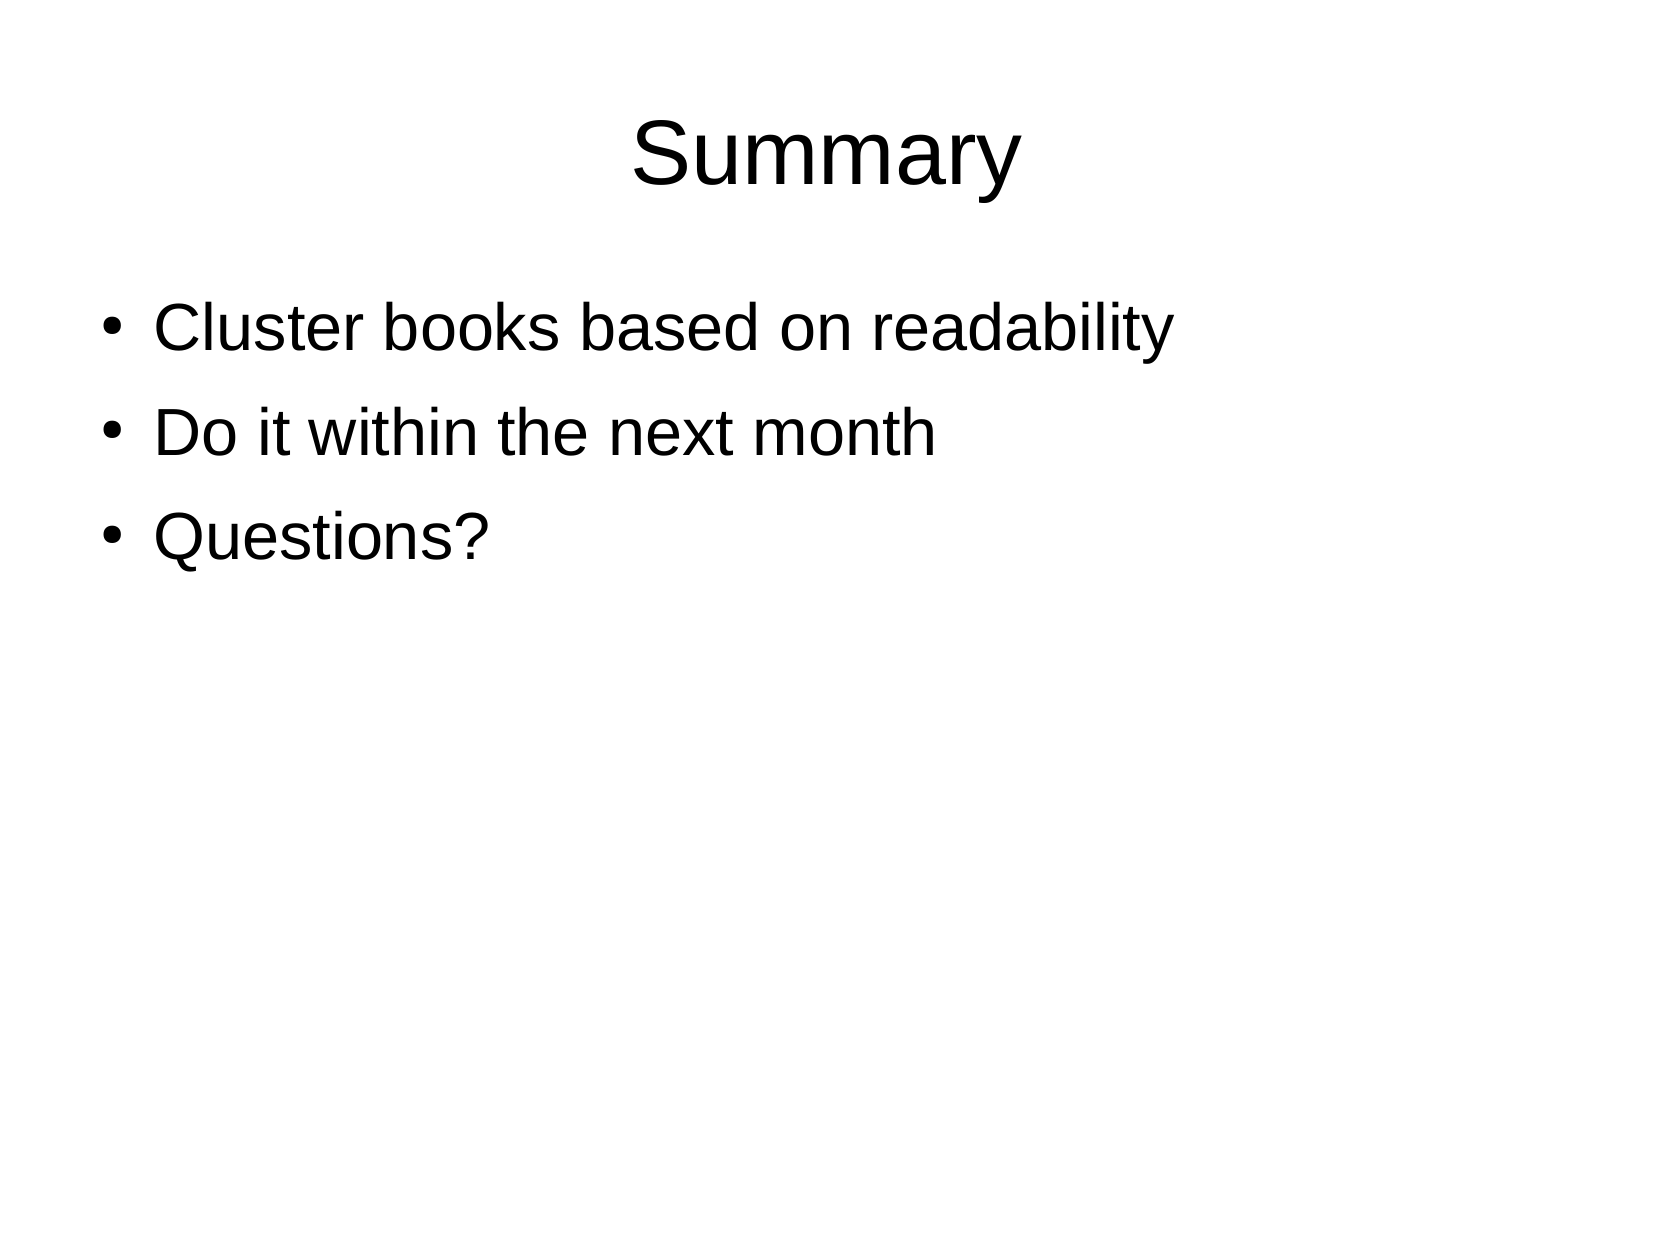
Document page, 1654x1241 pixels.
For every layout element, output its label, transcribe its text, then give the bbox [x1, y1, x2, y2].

title Summary [82, 49, 1571, 257]
list Cluster books based on readability Do it within the next month Questions? [82, 290, 1571, 1010]
